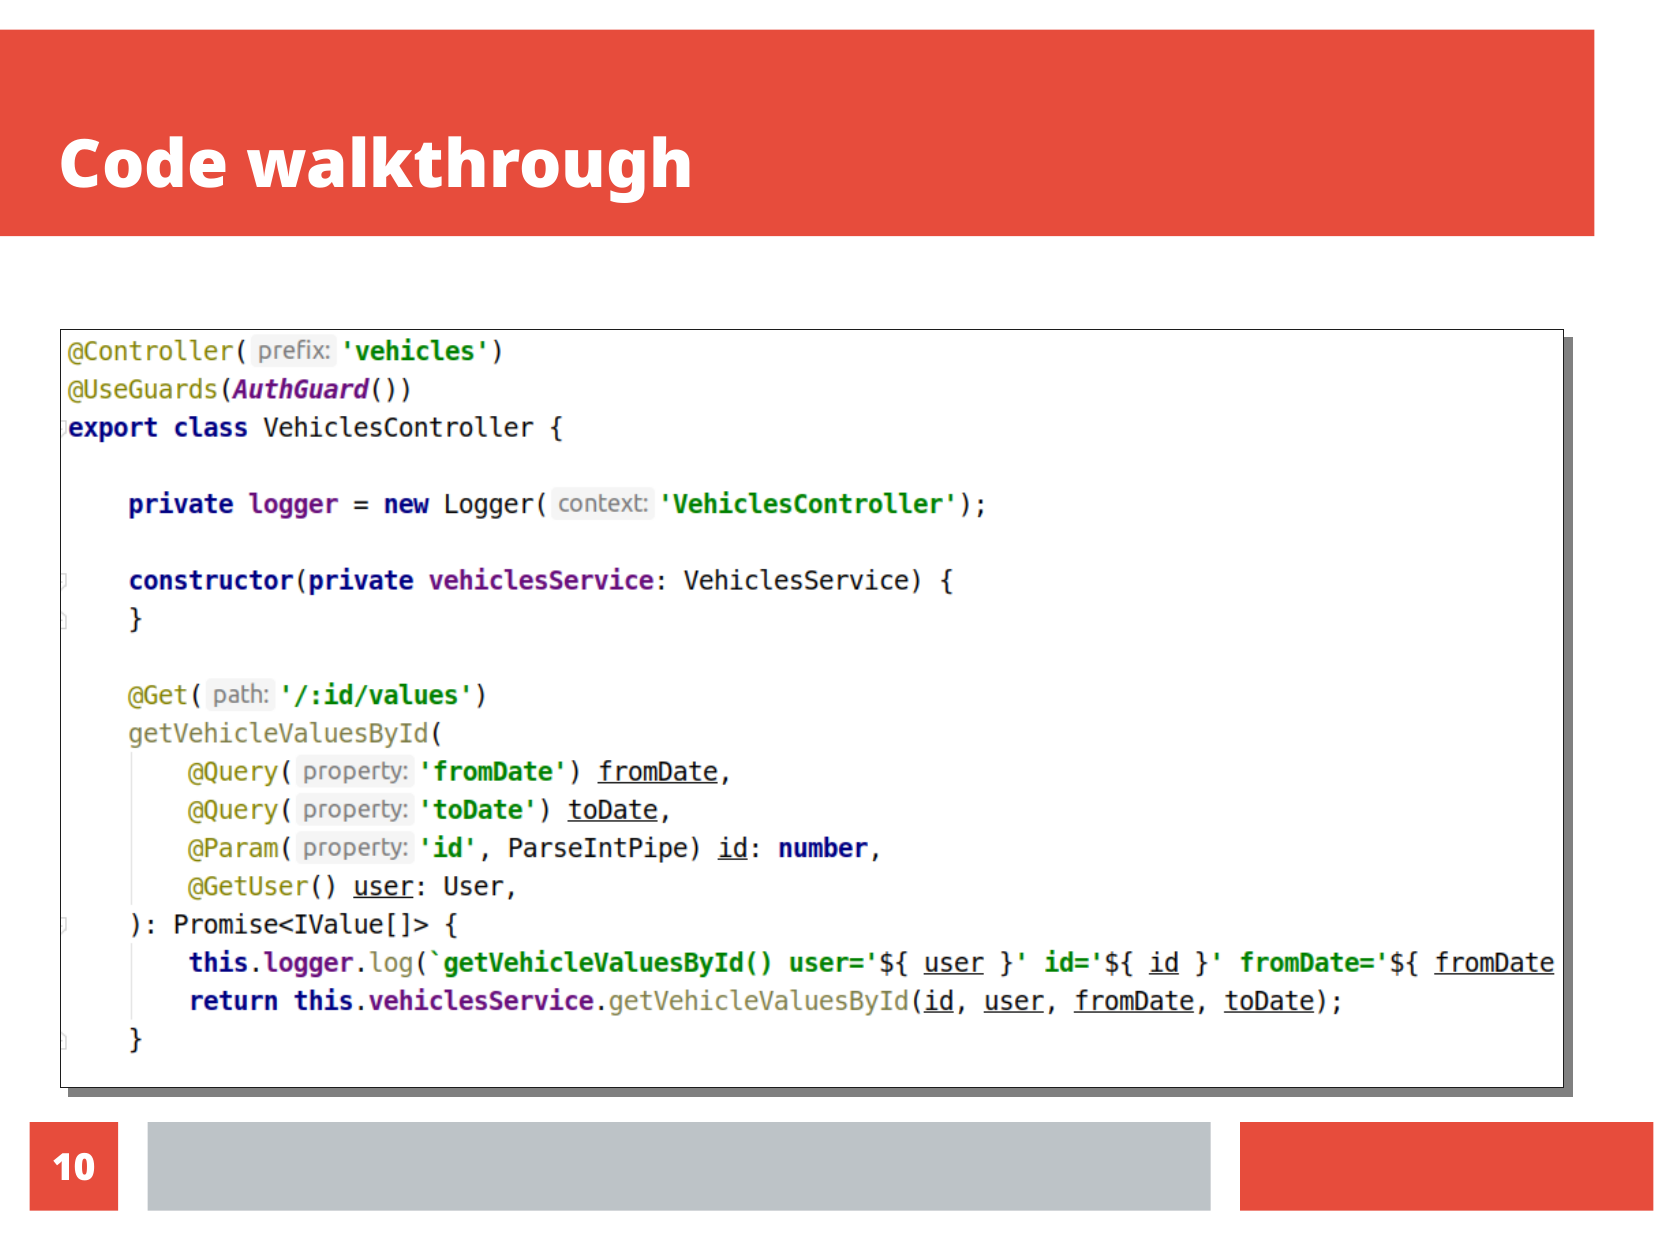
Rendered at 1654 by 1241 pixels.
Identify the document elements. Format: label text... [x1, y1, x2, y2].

picture [60, 329, 1564, 1088]
title Code walkthrough [59, 59, 1595, 207]
